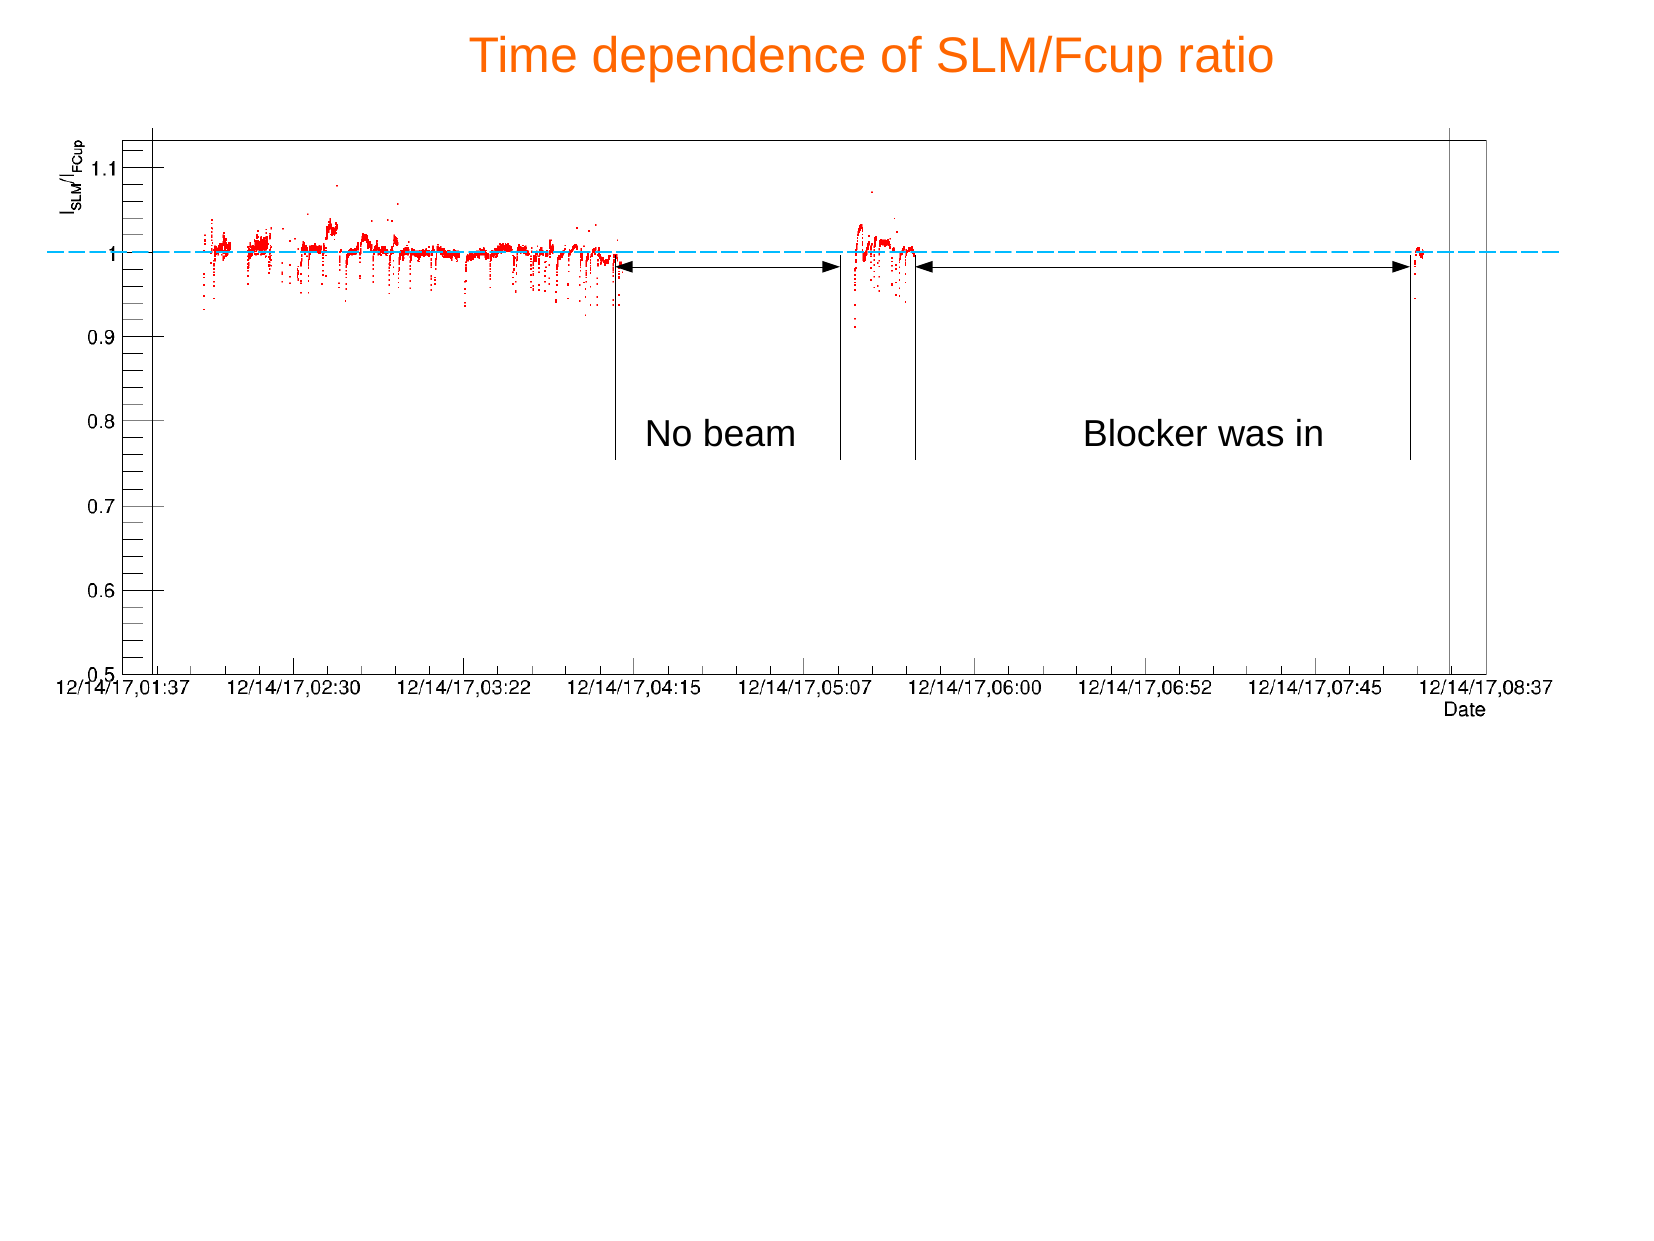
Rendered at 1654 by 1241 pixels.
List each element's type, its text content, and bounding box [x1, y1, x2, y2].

picture [47, 128, 1561, 736]
text_box Blocker was in [1068, 405, 1340, 462]
text_box No beam [630, 405, 822, 462]
text_box Time dependence of SLM/Fcup ratio [453, 19, 1291, 91]
